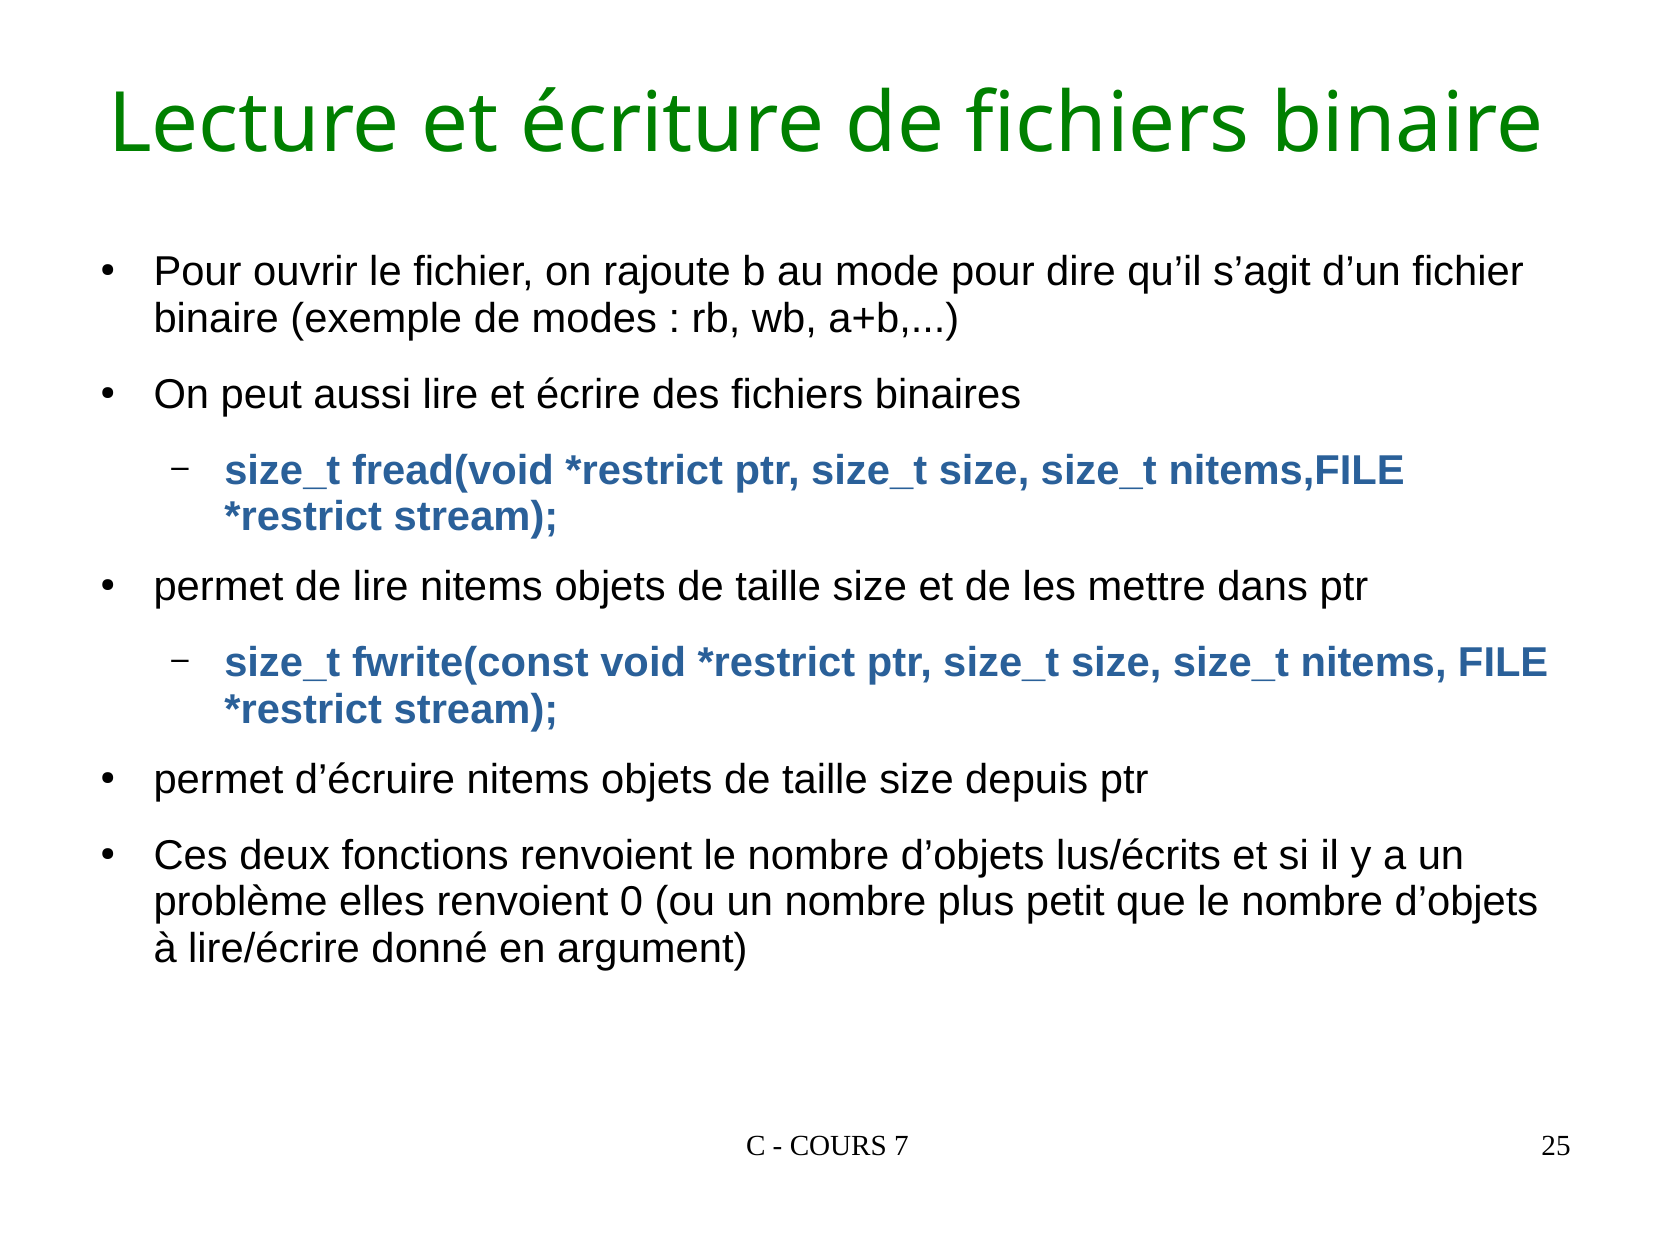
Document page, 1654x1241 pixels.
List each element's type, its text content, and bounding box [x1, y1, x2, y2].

list Pour ouvrir le fichier, on rajoute b au mode pour dire qu’il s’agit d’un fichier binaire (exemple de modes : rb, wb, a+b,...) On peut aussi lire et écrire des fichiers binaires size_t fread(void *restrict ptr, size_t size, size_t nitems,FILE *restrict stream); permet de lire nitems objets de taille size et de les mettre dans ptr size_t fwrite(const void *restrict ptr, size_t size, size_t nitems, FILE *restrict stream); permet d’écruire nitems objets de taille size depuis ptr Ces deux fonctions renvoient le nombre d’objets lus/écrits et si il y a un problème elles renvoient 0 (ou un nombre plus petit que le nombre d’objets à lire/écrire donné en argument) [82, 248, 1571, 1063]
title Lecture et écriture de fichiers binaire [82, 49, 1571, 189]
